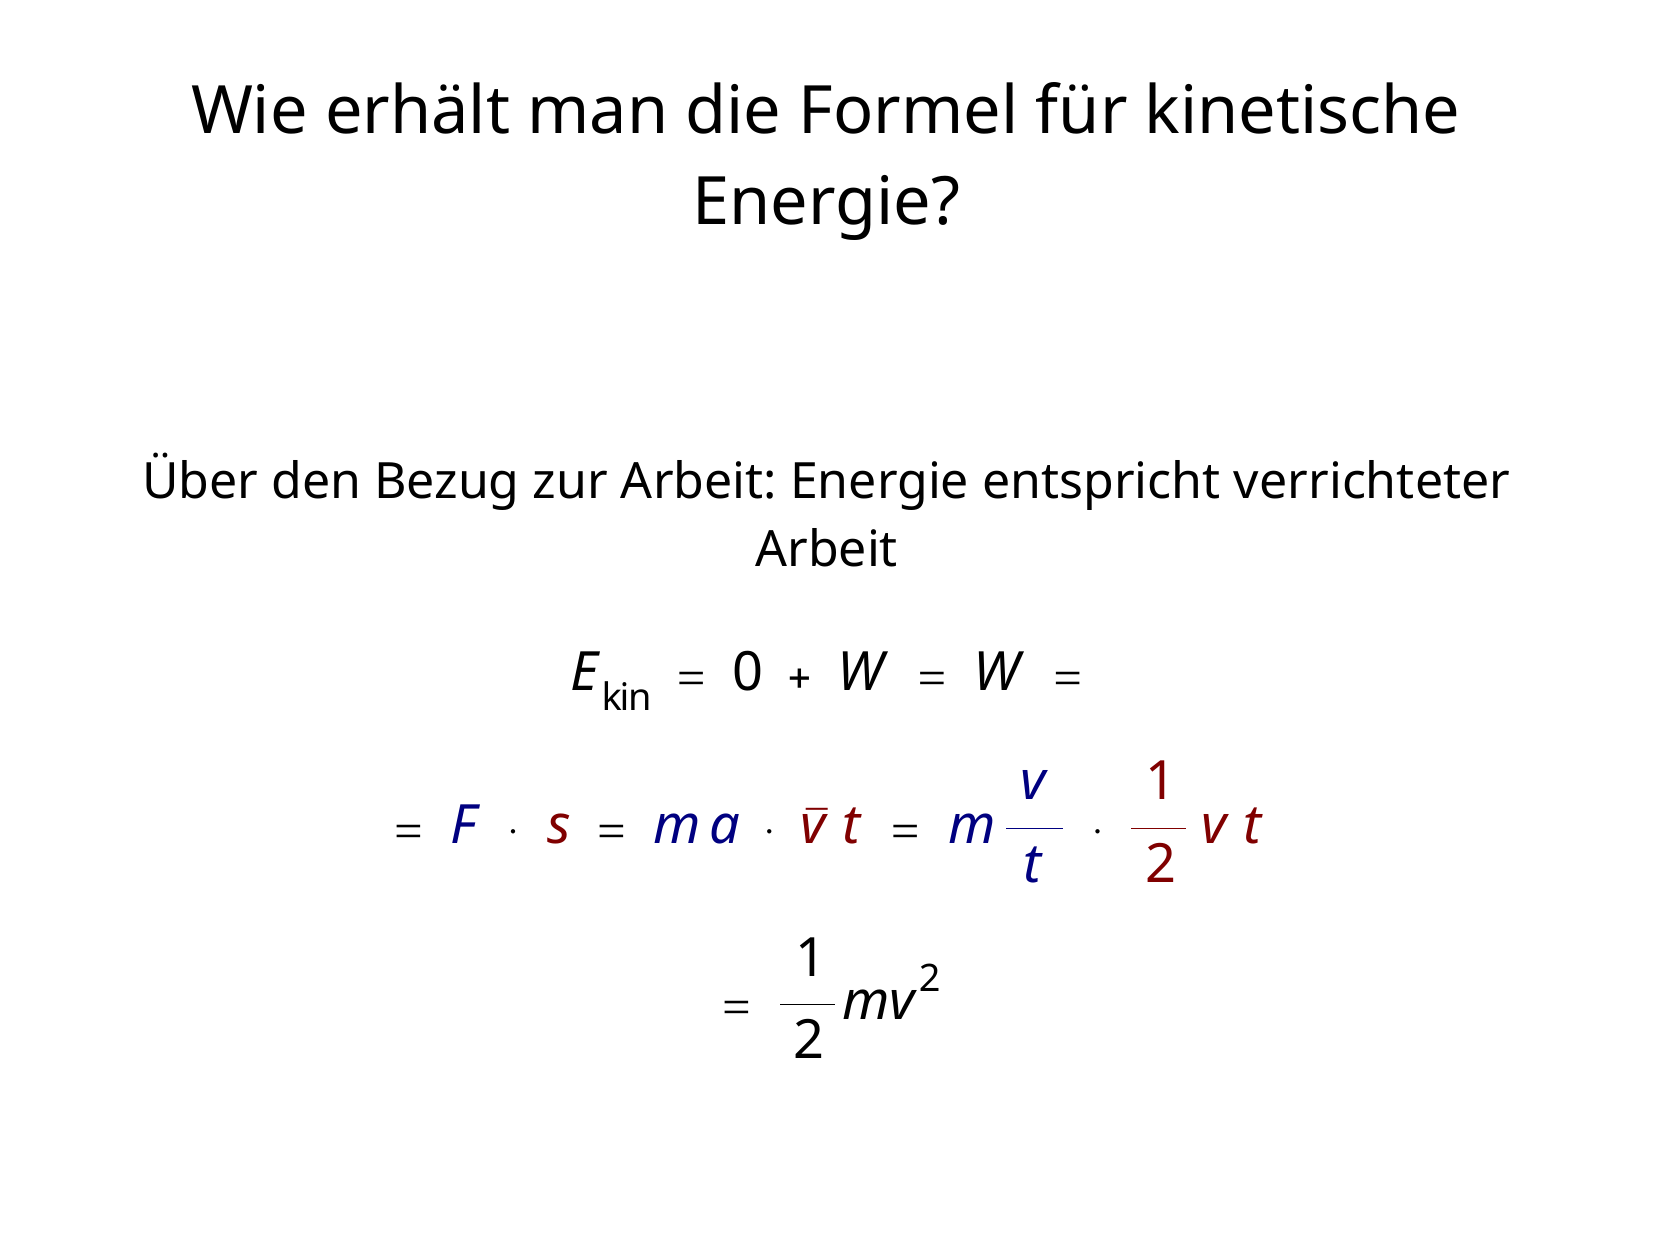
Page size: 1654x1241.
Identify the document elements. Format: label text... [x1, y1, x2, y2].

title Wie erhält man die Formel für kinetische Energie? [82, 49, 1571, 257]
subtitle Über den Bezug zur Arbeit: Energie entspricht verrichteter Arbeit [82, 290, 1571, 1010]
chart [381, 638, 1273, 1074]
